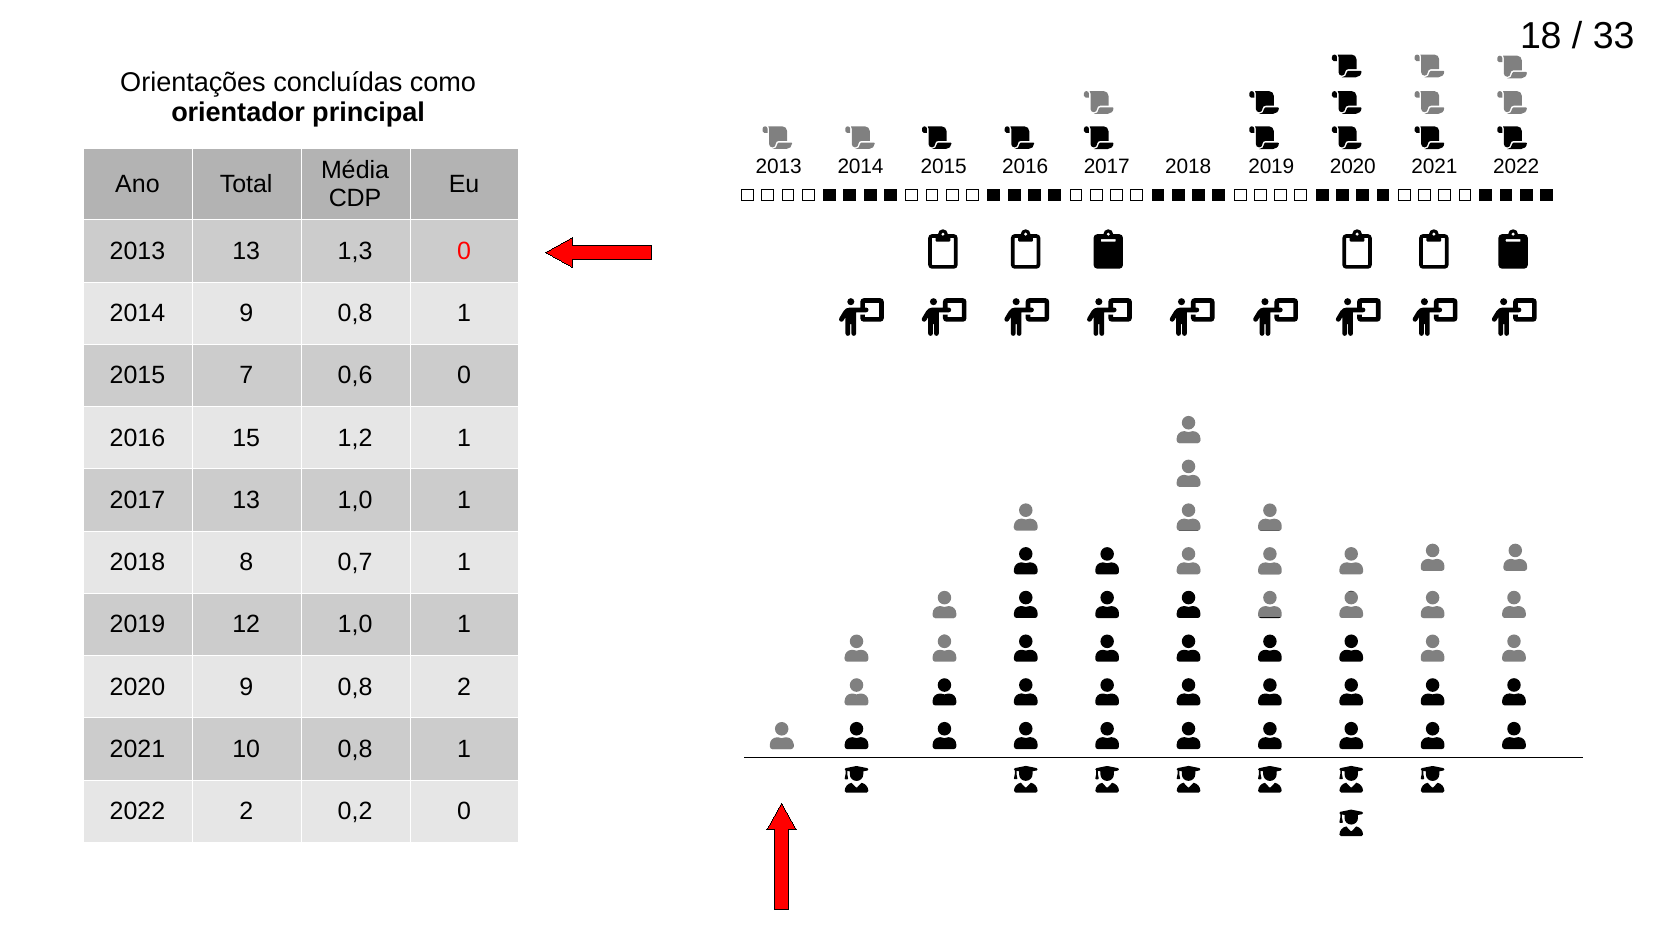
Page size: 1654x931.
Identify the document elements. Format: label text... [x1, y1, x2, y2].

picture [919, 298, 967, 336]
table_cell 8 [193, 532, 301, 593]
text_box [1501, 590, 1528, 619]
table_cell 2022 [84, 781, 192, 842]
picture [1013, 721, 1038, 750]
text_box [1420, 634, 1446, 663]
table_cell 13 [193, 469, 301, 531]
table_cell 1 [411, 469, 518, 531]
table_cell 0,6 [302, 345, 410, 406]
text_box [1070, 189, 1082, 201]
text_box [1174, 458, 1201, 488]
table_cell 2 [411, 656, 518, 717]
table_cell 9 [193, 656, 301, 717]
picture [1095, 547, 1119, 575]
table_cell 0,8 [302, 718, 410, 780]
picture [1095, 721, 1119, 750]
picture [1420, 766, 1445, 793]
text_box 2020 [1315, 147, 1391, 186]
picture [1410, 298, 1458, 336]
table_cell 1,0 [302, 594, 410, 655]
table_header Média CDP [302, 149, 410, 219]
picture [1258, 678, 1282, 706]
picture [1258, 721, 1282, 750]
table_cell 0 [411, 220, 518, 282]
picture [1010, 229, 1041, 269]
picture [1502, 721, 1526, 750]
table_cell 1,0 [302, 469, 410, 531]
text_box [1520, 189, 1533, 201]
picture [1250, 298, 1299, 336]
table_cell 2016 [84, 407, 192, 468]
text_box [741, 189, 754, 201]
picture [1004, 124, 1035, 151]
table_cell 0 [411, 781, 518, 842]
text_box [1192, 189, 1205, 201]
picture [1502, 678, 1526, 706]
text_box [1152, 189, 1164, 201]
text_box [823, 189, 836, 201]
picture [1095, 678, 1119, 706]
picture [928, 229, 958, 269]
text_box [1338, 591, 1365, 621]
text_box [1174, 546, 1201, 576]
table_cell 2019 [84, 594, 192, 655]
picture [1013, 765, 1038, 793]
picture [1176, 634, 1201, 662]
text_box 2021 [1396, 147, 1473, 186]
text_box [844, 118, 876, 155]
picture [1489, 298, 1537, 336]
table_cell 13 [193, 220, 301, 282]
text_box [1377, 189, 1389, 201]
text_box [1008, 189, 1021, 201]
picture [1013, 547, 1038, 575]
picture [1095, 590, 1119, 619]
text_box [761, 189, 774, 201]
picture [1167, 298, 1215, 336]
table_cell 0,2 [302, 781, 410, 842]
picture [1331, 124, 1362, 151]
text_box [1254, 189, 1267, 201]
table_cell 2014 [84, 283, 192, 344]
text_box 2015 [905, 147, 982, 186]
picture [1176, 721, 1201, 750]
text_box 2019 [1233, 147, 1310, 186]
table_cell 1 [411, 718, 518, 780]
picture [1339, 765, 1364, 793]
text_box [1316, 189, 1329, 201]
table_cell 2017 [84, 469, 192, 531]
text_box [1294, 189, 1307, 201]
text_box [987, 189, 1000, 201]
picture [1419, 229, 1449, 269]
text_box [1234, 189, 1247, 201]
text_box [1172, 189, 1185, 201]
text_box [1500, 189, 1512, 201]
text_box [1338, 547, 1365, 576]
text_box [782, 189, 794, 201]
picture [1176, 765, 1201, 793]
picture [1497, 124, 1527, 151]
table_cell 0 [411, 345, 518, 406]
text_box [1110, 189, 1123, 201]
text_box [1028, 189, 1041, 201]
text_box <number> / 33 [1375, 0, 1654, 71]
text_box [1174, 501, 1201, 531]
text_box [1540, 189, 1553, 201]
picture [1331, 52, 1362, 79]
text_box [767, 720, 794, 750]
picture [1001, 298, 1050, 336]
picture [1249, 89, 1279, 116]
table_cell 0,8 [302, 283, 410, 344]
picture [1095, 766, 1119, 793]
text_box 2018 [1150, 147, 1227, 186]
text_box [1130, 189, 1143, 201]
text_box [1398, 189, 1411, 201]
text_box [1090, 189, 1103, 201]
text_box 2013 [740, 147, 817, 186]
table_cell 1 [411, 407, 518, 468]
table_cell 1,3 [302, 220, 410, 282]
table_cell 1 [411, 594, 518, 655]
text_box [1356, 189, 1369, 201]
picture [1339, 634, 1364, 662]
picture [1258, 634, 1282, 662]
table_cell 1 [411, 283, 518, 344]
picture [1249, 124, 1279, 151]
table_cell 2 [193, 781, 301, 842]
text_box 2016 [987, 147, 1064, 186]
table_cell 2021 [84, 718, 192, 780]
text_box [1438, 189, 1451, 201]
text_box [1274, 189, 1287, 201]
text_box [1048, 189, 1061, 201]
picture [1414, 124, 1445, 151]
text_box [1174, 414, 1201, 444]
text_box 2017 [1068, 147, 1145, 186]
text_box [761, 118, 794, 155]
table_cell 15 [193, 407, 301, 468]
picture [1176, 678, 1201, 706]
table_cell 10 [193, 718, 301, 780]
picture [1093, 229, 1124, 269]
text_box [1413, 46, 1446, 82]
text_box [843, 189, 856, 201]
picture [1013, 634, 1038, 662]
text_box 2014 [822, 147, 899, 186]
text_box Orientações concluídas como orientador principal [105, 59, 500, 135]
table_cell 2015 [84, 345, 192, 406]
text_box [1501, 634, 1528, 663]
picture [1498, 229, 1528, 269]
table_cell 0,7 [302, 532, 410, 593]
picture [1339, 678, 1364, 706]
text_box [931, 634, 958, 664]
text_box [884, 189, 897, 201]
picture [1013, 590, 1038, 618]
table_cell 1,2 [302, 407, 410, 468]
text_box [1479, 189, 1492, 201]
table_cell 1 [411, 532, 518, 593]
text_box [1257, 588, 1284, 618]
picture [836, 298, 884, 336]
table_header Eu [411, 149, 518, 219]
table_cell 7 [193, 345, 301, 406]
text_box [1257, 545, 1284, 575]
text_box [844, 677, 871, 707]
text_box [802, 189, 815, 201]
picture [932, 678, 957, 706]
picture [1013, 678, 1038, 706]
text_box [844, 633, 871, 663]
table_cell 12 [193, 594, 301, 655]
text_box [1336, 189, 1349, 201]
text_box [966, 189, 979, 201]
picture [1331, 89, 1362, 116]
table_cell 9 [193, 283, 301, 344]
table_cell 2013 [84, 220, 192, 282]
text_box [1013, 502, 1040, 532]
picture [844, 766, 869, 793]
picture [1176, 590, 1201, 618]
picture [1095, 634, 1119, 662]
picture [1420, 721, 1445, 750]
text_box 2022 [1478, 147, 1555, 186]
picture [1420, 678, 1445, 706]
picture [1084, 298, 1132, 336]
text_box [931, 589, 958, 619]
picture [1342, 229, 1372, 269]
picture [844, 721, 869, 750]
text_box [1420, 542, 1446, 572]
text_box [946, 189, 959, 201]
picture [1083, 124, 1114, 151]
picture [922, 124, 952, 151]
text_box [766, 803, 797, 910]
text_box [1212, 189, 1225, 201]
text_box [1083, 83, 1115, 119]
picture [932, 721, 957, 750]
picture [1339, 721, 1364, 750]
picture [1258, 766, 1282, 793]
text_box [1496, 47, 1529, 119]
text_box [545, 237, 652, 268]
text_box [1418, 189, 1431, 201]
text_box [1257, 501, 1284, 531]
table_cell 2018 [84, 532, 192, 593]
text_box [926, 189, 938, 201]
text_box [1459, 189, 1471, 201]
table_cell 0,8 [302, 656, 410, 717]
text_box [864, 189, 877, 201]
picture [1333, 298, 1381, 336]
text_box [1420, 590, 1446, 619]
table_header Total [193, 149, 301, 219]
picture [1339, 809, 1364, 837]
text_box [1502, 542, 1529, 572]
table_header Ano [84, 149, 192, 219]
text_box [905, 189, 918, 201]
text_box [1413, 83, 1446, 119]
table_cell 2020 [84, 656, 192, 717]
